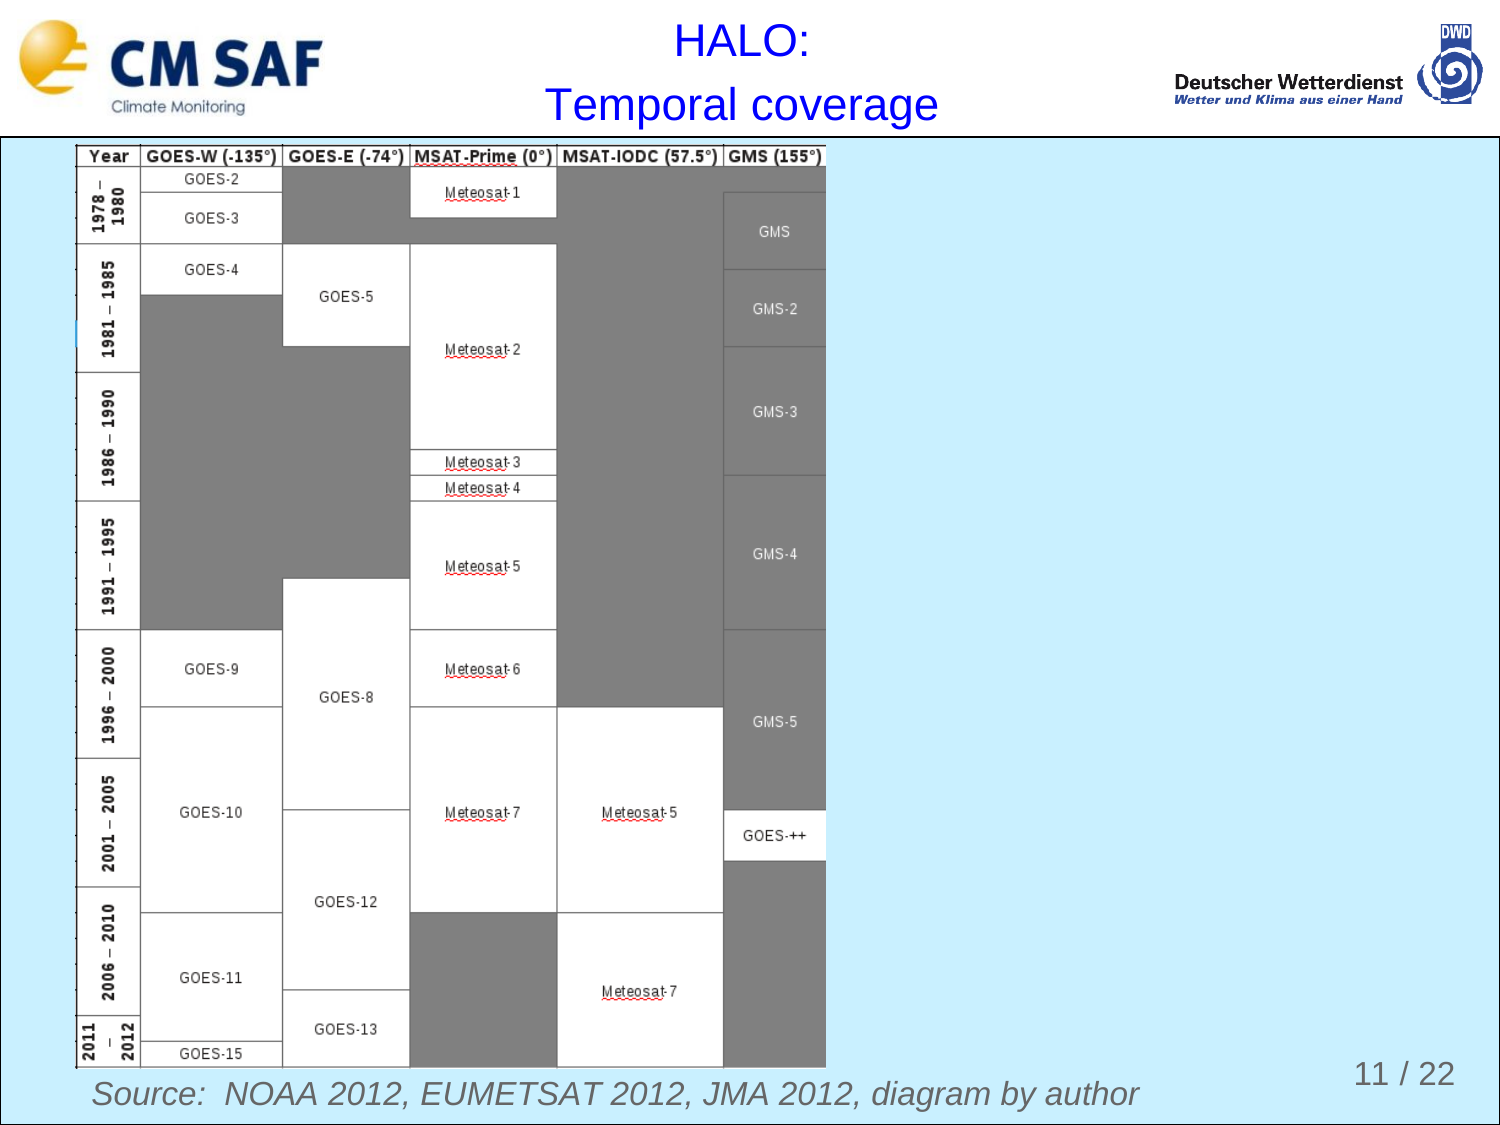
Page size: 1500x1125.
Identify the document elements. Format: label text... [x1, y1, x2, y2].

picture [17, 19, 325, 117]
picture [1175, 24, 1483, 104]
picture [75, 144, 826, 1069]
text_box Source: NOAA 2012, EUMETSAT 2012, JMA 2012, diagram by author [77, 1055, 1156, 1125]
text_box HALO: Temporal coverage [313, 1, 1172, 80]
